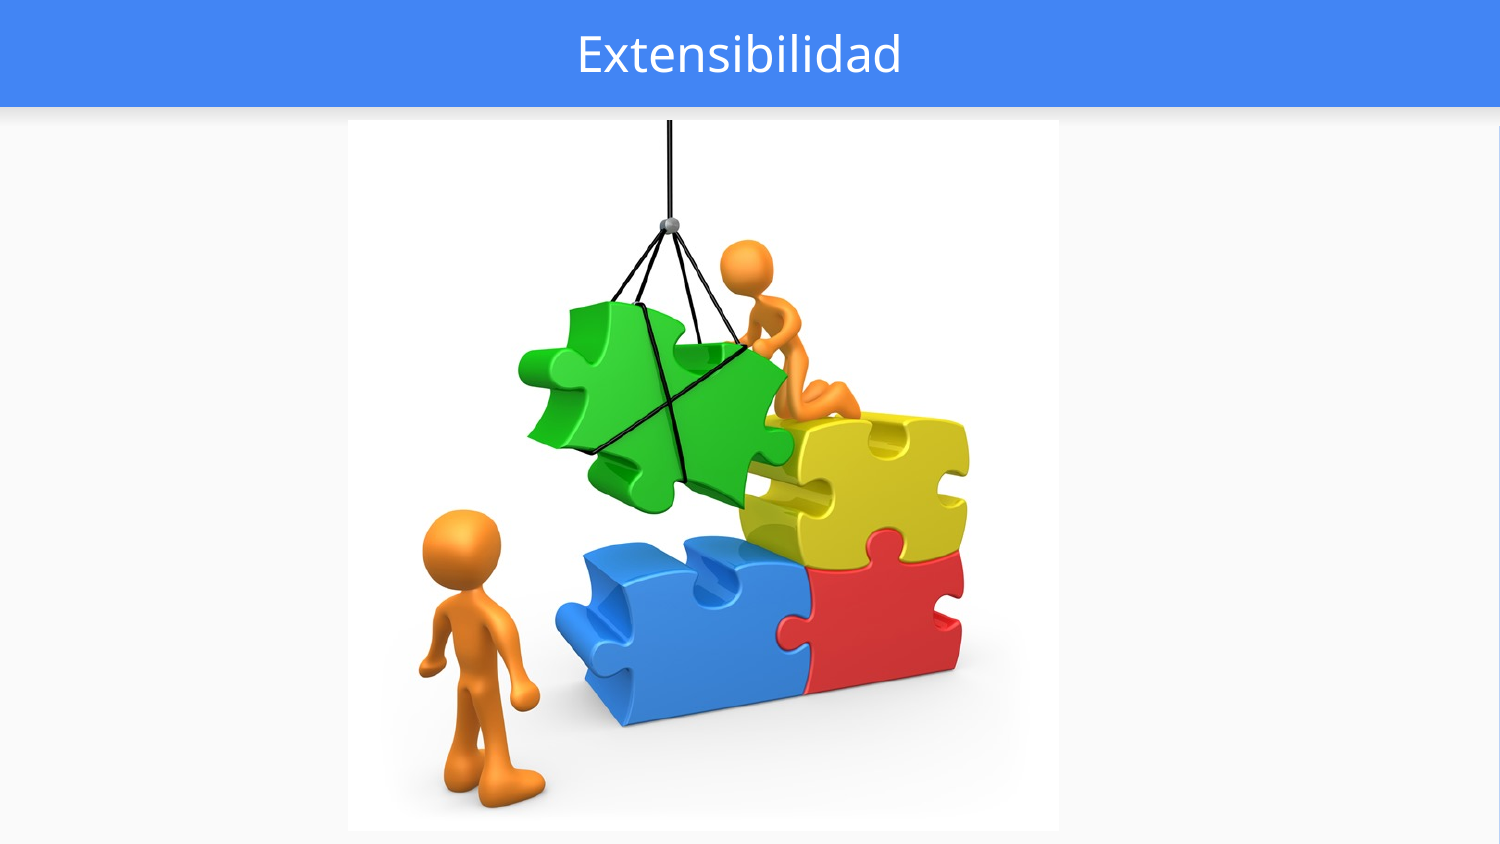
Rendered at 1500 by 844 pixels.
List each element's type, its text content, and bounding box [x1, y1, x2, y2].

title Extensibilidad [16, 2, 1464, 102]
picture [348, 120, 1059, 831]
